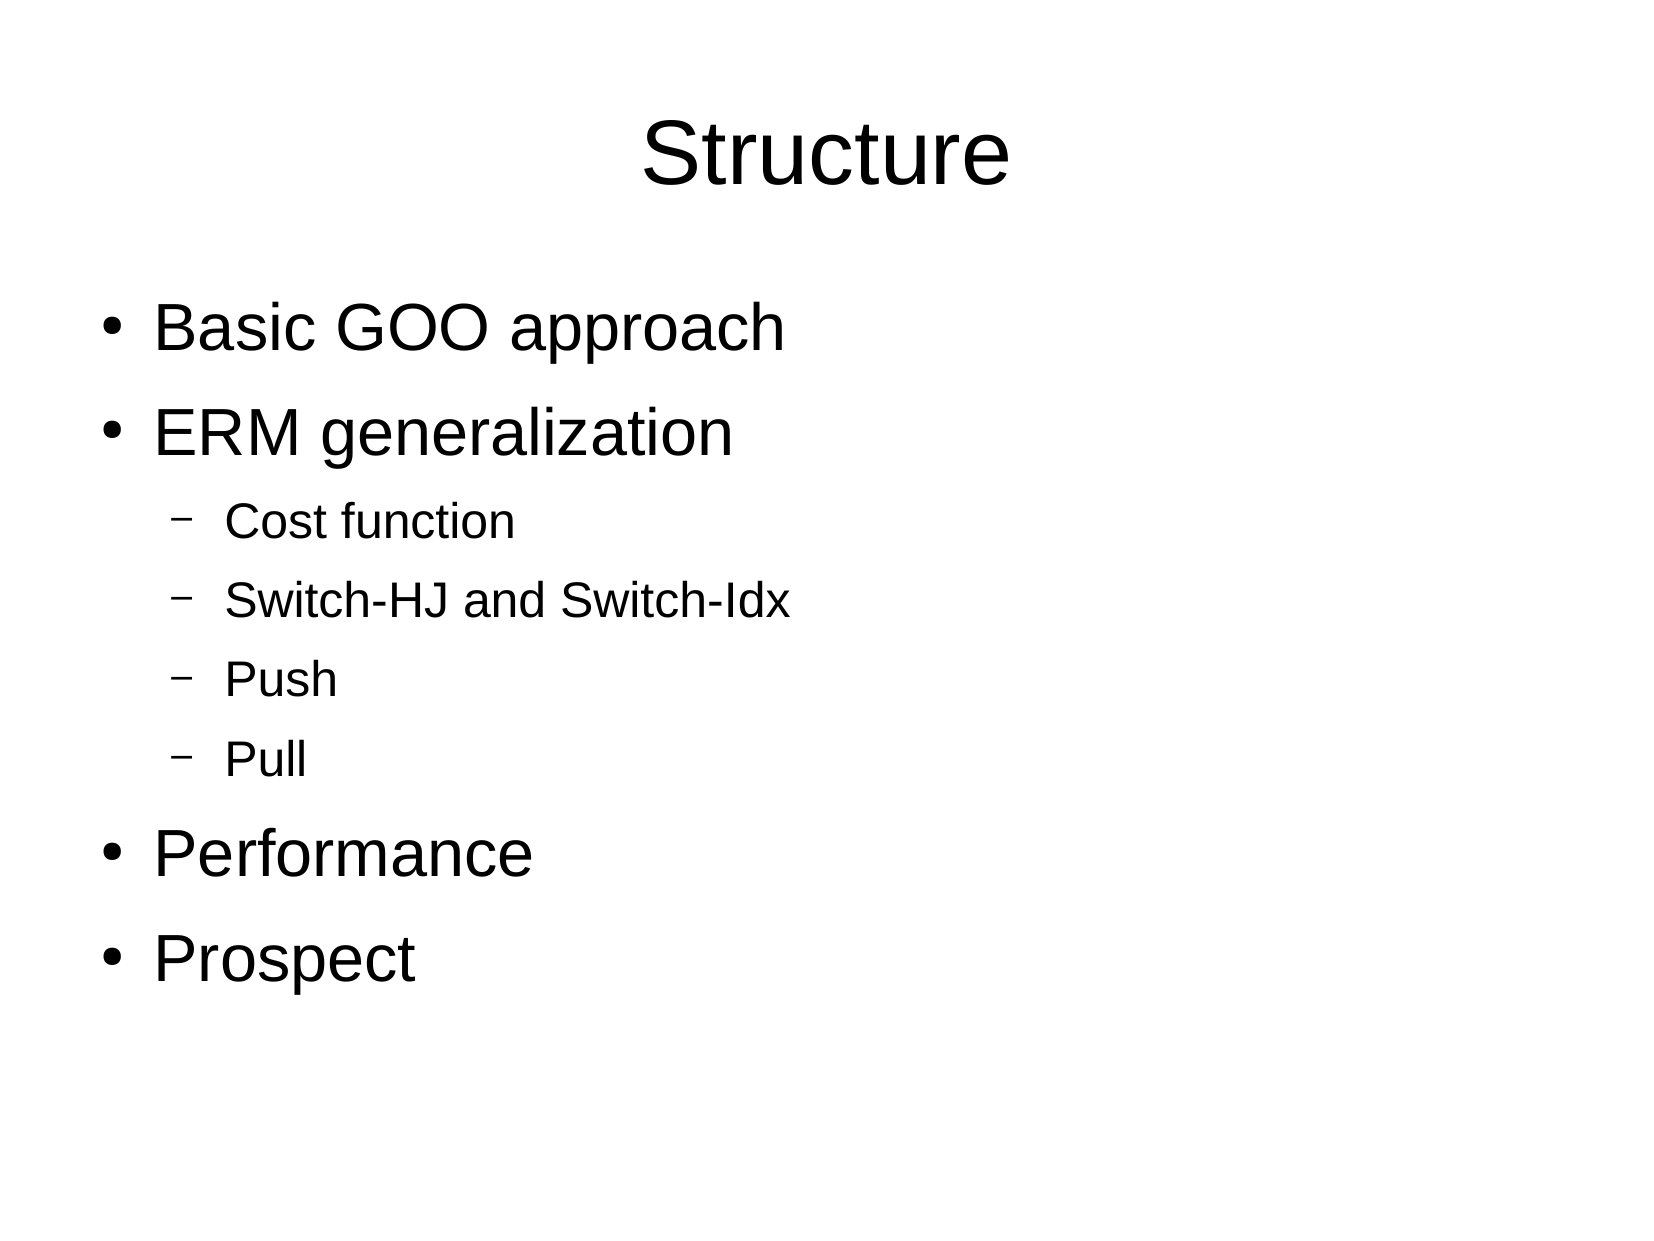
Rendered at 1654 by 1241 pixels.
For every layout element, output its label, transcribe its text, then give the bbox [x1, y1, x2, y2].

title Structure [82, 49, 1571, 257]
list Basic GOO approach ERM generalization Cost function Switch-HJ and Switch-Idx Push Pull Performance Prospect [82, 290, 1571, 1010]
